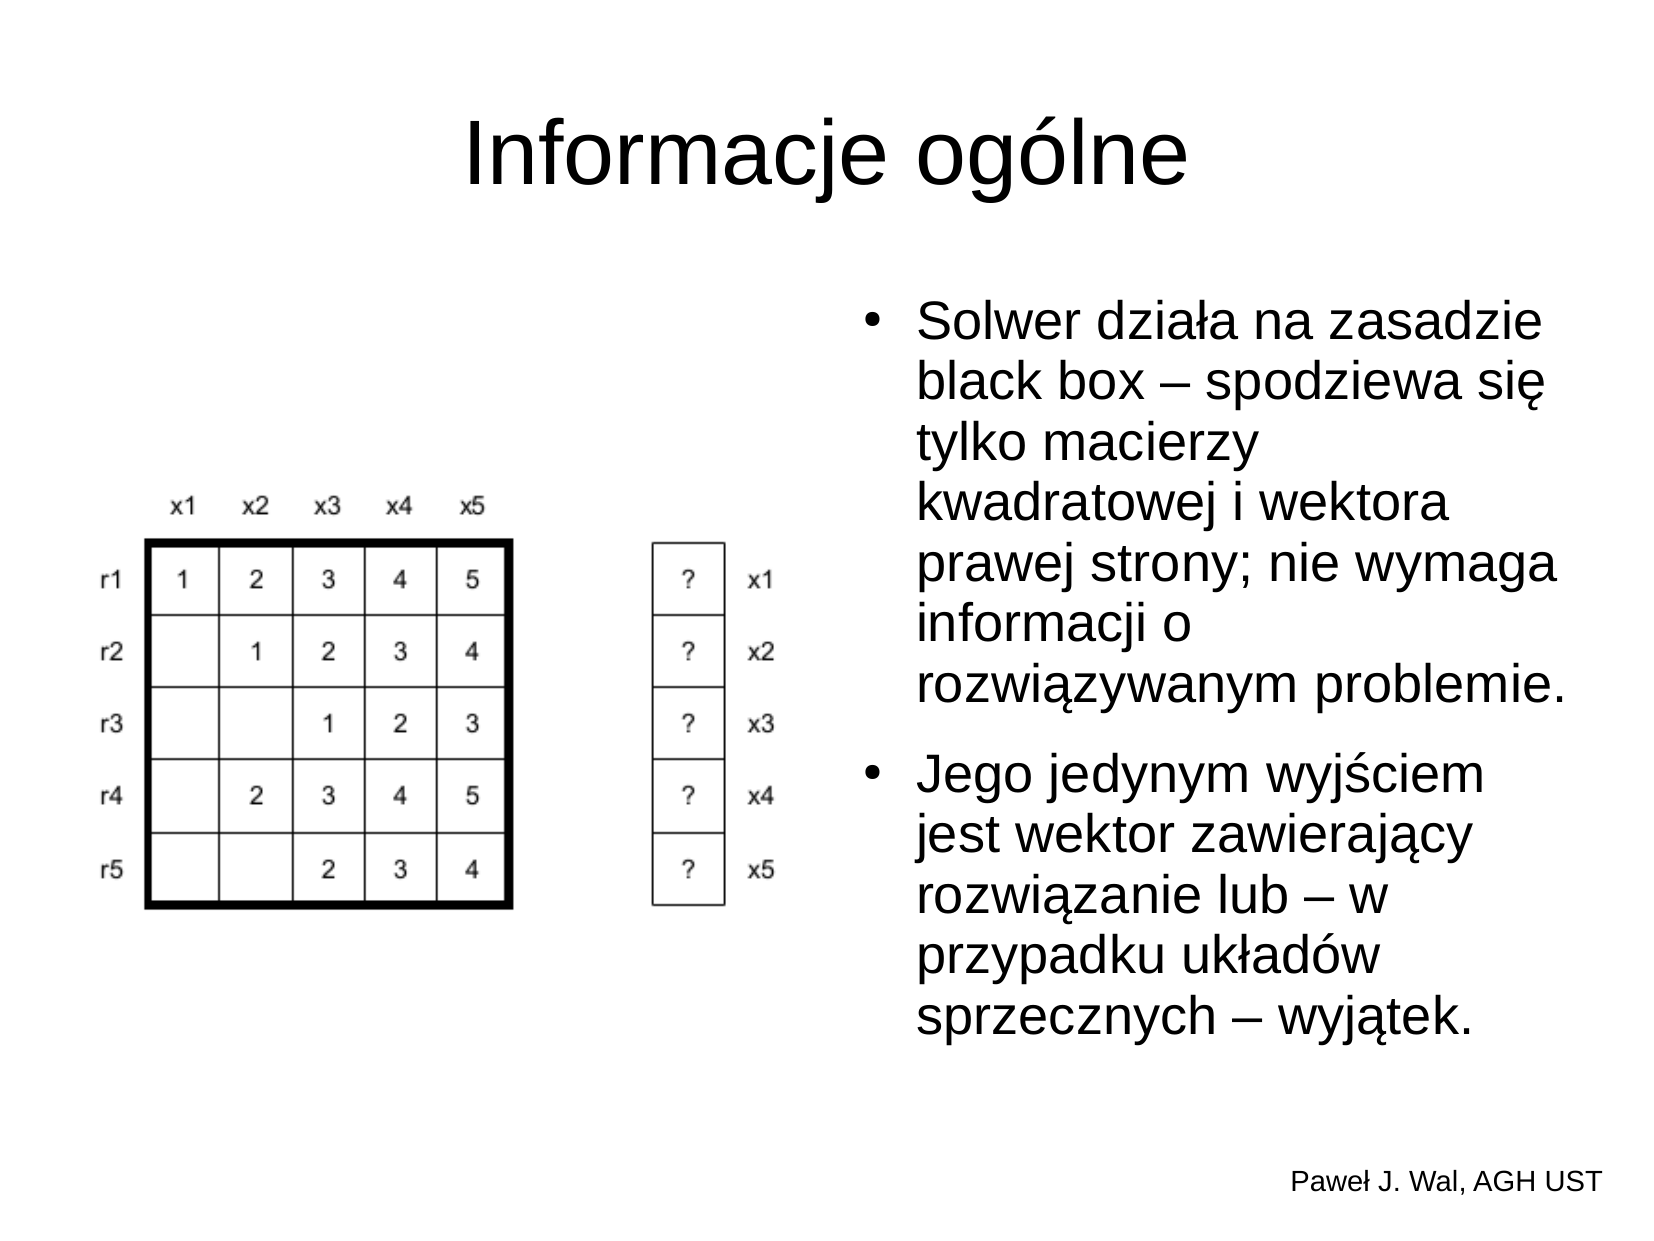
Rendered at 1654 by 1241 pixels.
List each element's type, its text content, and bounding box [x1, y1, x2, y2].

text_box Paweł J. Wal, AGH UST [1275, 1157, 1627, 1205]
list Solwer działa na zasadzie black box – spodziewa się tylko macierzy kwadratowej i wektora prawej strony; nie wymaga informacji o rozwiązywanym problemie. Jego jedynym wyjściem jest wektor zawierający rozwiązanie lub – w przypadku układów sprzecznych – wyjątek. [845, 290, 1572, 1109]
title Informacje ogólne [82, 49, 1571, 257]
picture [82, 476, 809, 923]
